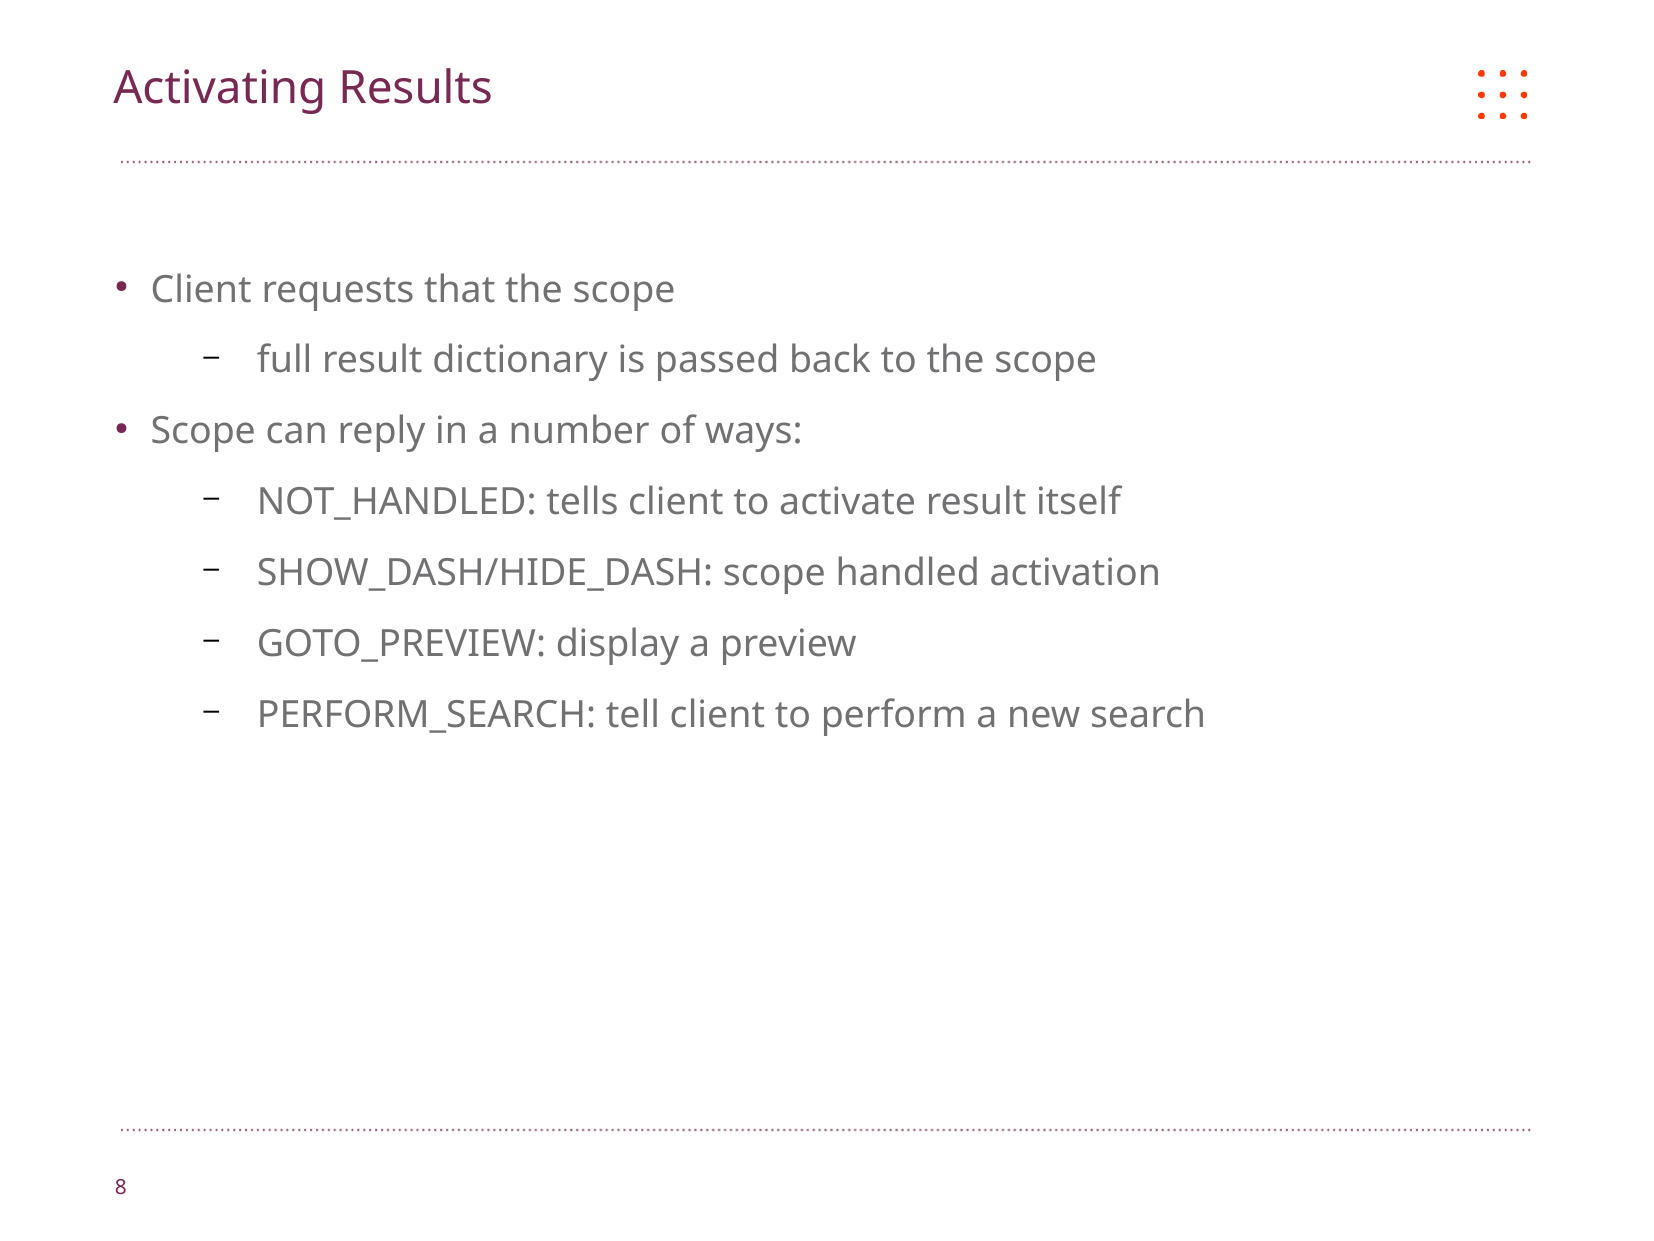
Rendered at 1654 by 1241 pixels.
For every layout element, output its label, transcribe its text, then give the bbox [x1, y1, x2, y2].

picture [1478, 70, 1527, 119]
picture [111, 1127, 1533, 1134]
picture [111, 159, 1533, 166]
list Client requests that the scope full result dictionary is passed back to the scope Scope can reply in a number of ways: NOT_HANDLED: tells client to activate result itself SHOW_DASH/HIDE_DASH: scope handled activation GOTO_PREVIEW: display a preview PERFORM_SEARCH: tell client to perform a new search [115, 256, 1540, 977]
title Activating Results [113, 48, 1382, 124]
